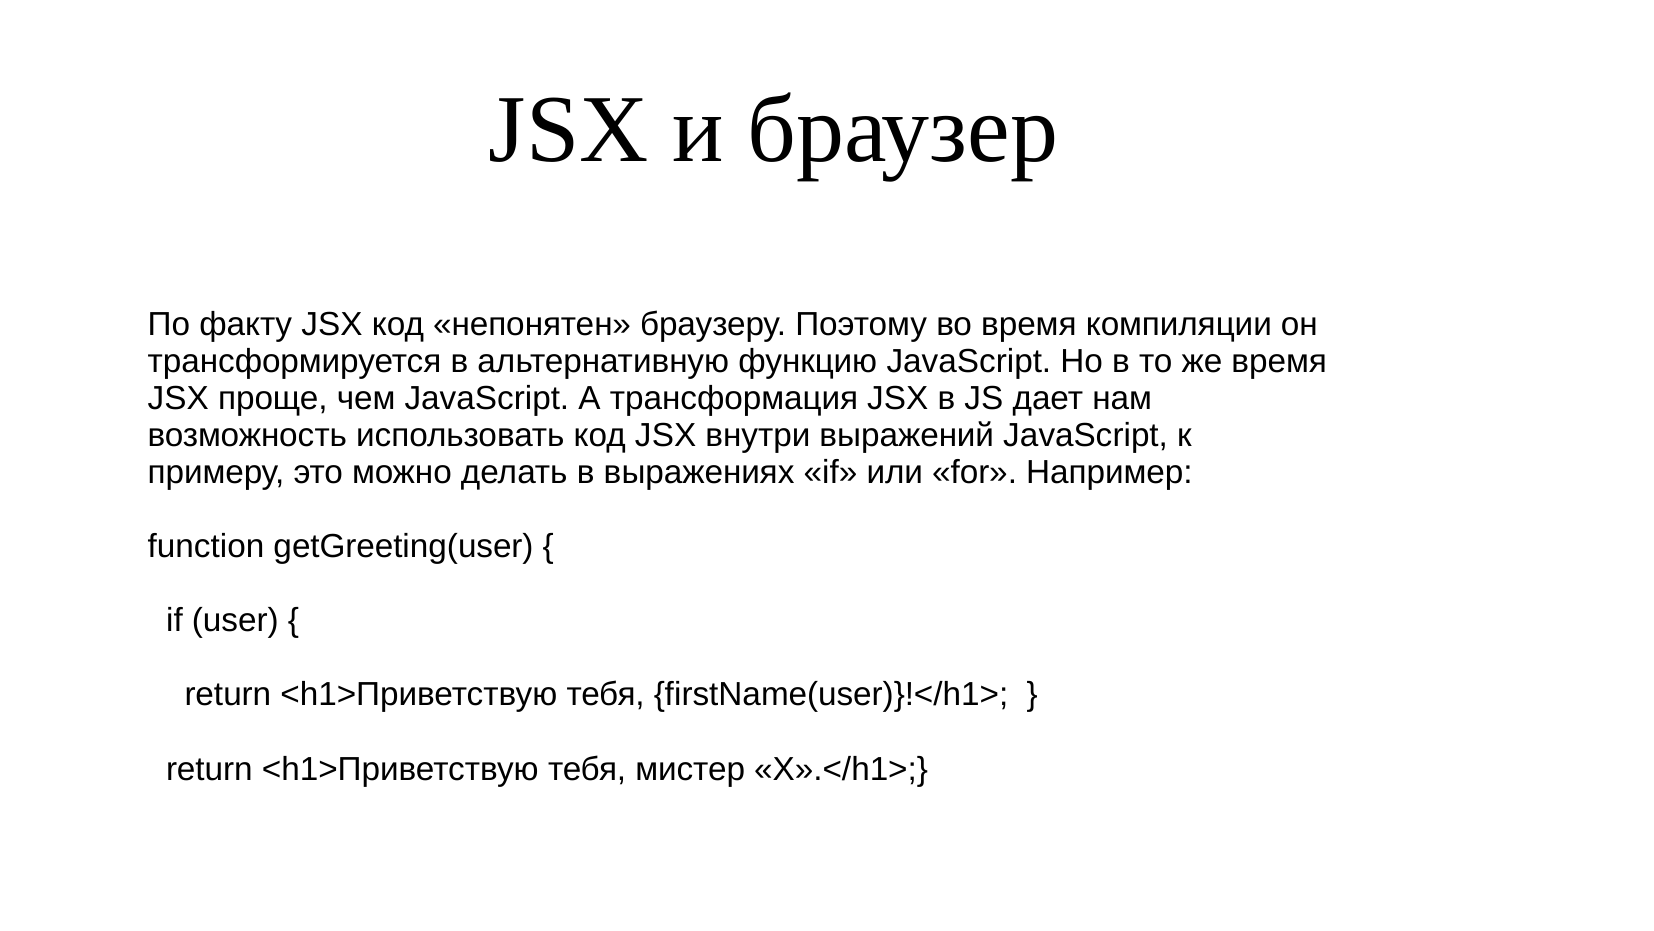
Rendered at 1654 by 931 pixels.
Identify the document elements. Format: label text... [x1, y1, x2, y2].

subtitle По факту JSX код «непонятен» браузеру. Поэтому во время компиляции он трансформируется в альтернативную функцию JavaScript. Но в то же время JSX проще, чем JavaScript. А трансформация JSX в JS дает нам возможность использовать код JSX внутри выражений JavaScript, к примеру, это можно делать в выражениях «if» или «for». Например: function getGreeting(user) { if (user) { return <h1>Приветствую тебя, {firstName(user)}!</h1>; } return <h1>Приветствую тебя, мистер «Х».</h1>;} [147, 295, 1335, 798]
title JSX и браузер [0, 51, 1489, 207]
